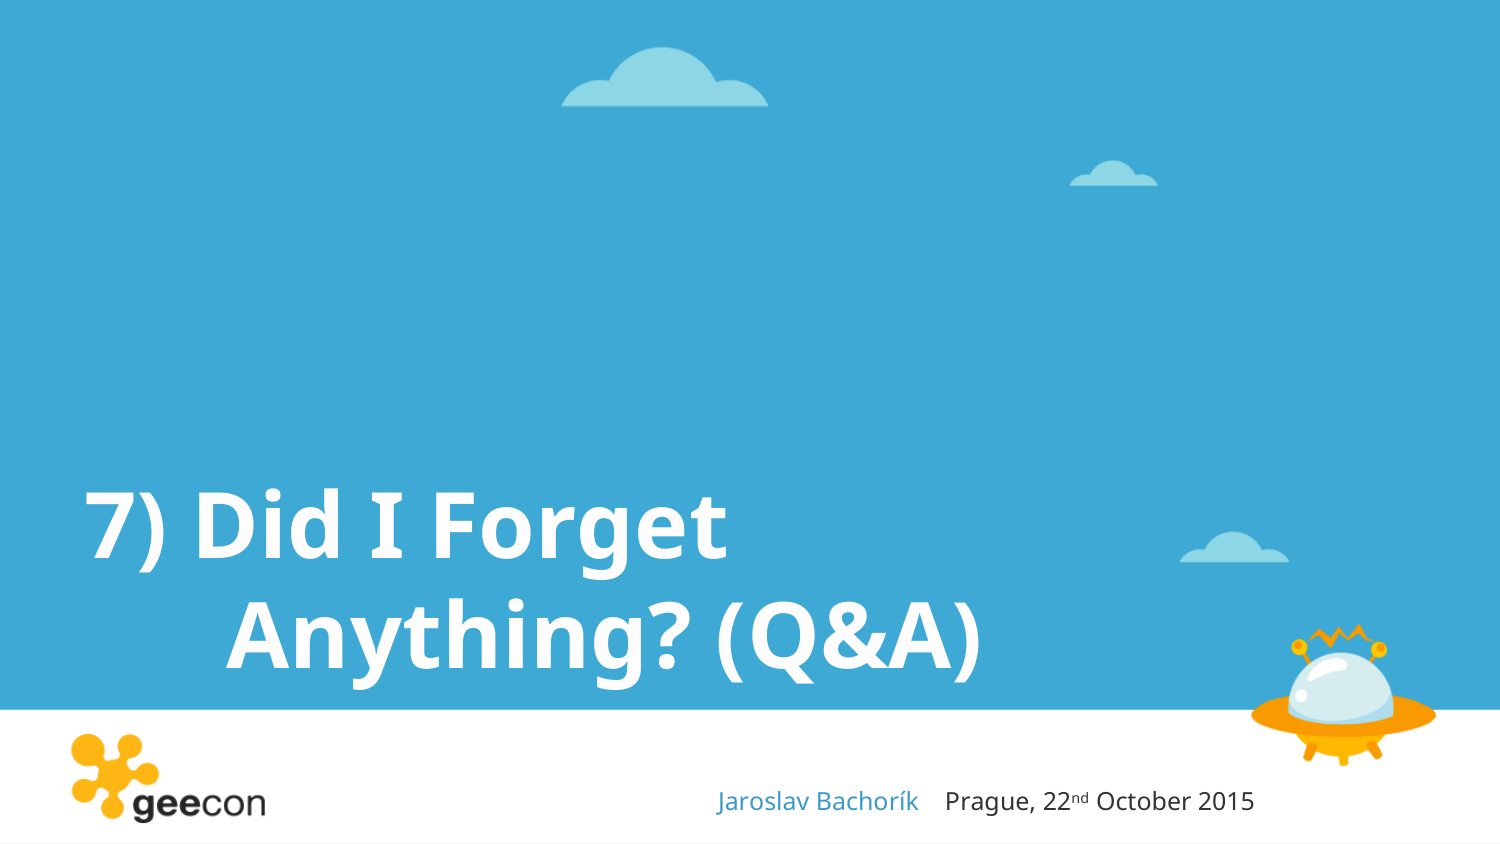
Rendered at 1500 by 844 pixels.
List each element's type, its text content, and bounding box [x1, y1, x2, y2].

text_box Jaroslav Bachorík Prague, 22nd October 2015 [442, 778, 1270, 824]
title 7) Did I Forget Anything? (Q&A) [75, 462, 1426, 604]
picture [0, 0, 1500, 844]
